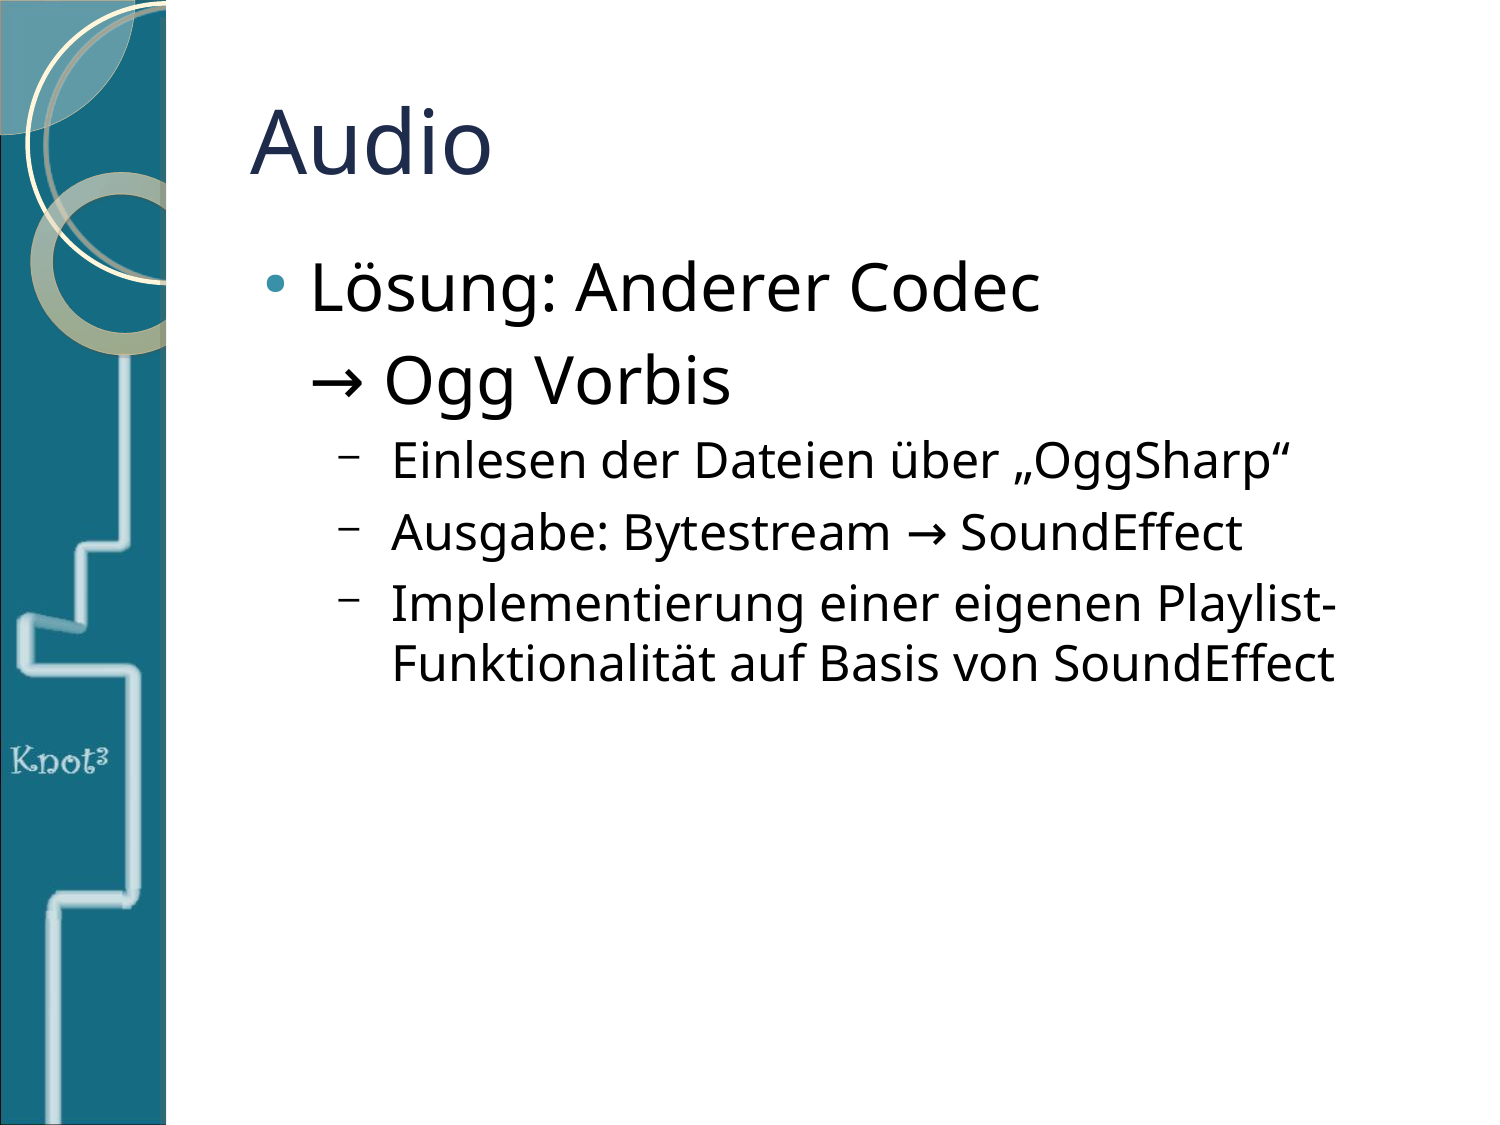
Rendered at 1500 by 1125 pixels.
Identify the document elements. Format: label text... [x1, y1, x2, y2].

list Lösung: Anderer Codec → Ogg Vorbis Einlesen der Dateien über „OggSharp“ Ausgabe: Bytestream → SoundEffect Implementierung einer eigenen Playlist-Funktionalität auf Basis von SoundEffect [235, 237, 1466, 906]
title Audio [235, 23, 1466, 237]
picture [136, 0, 166, 4]
picture [0, 11, 166, 1125]
